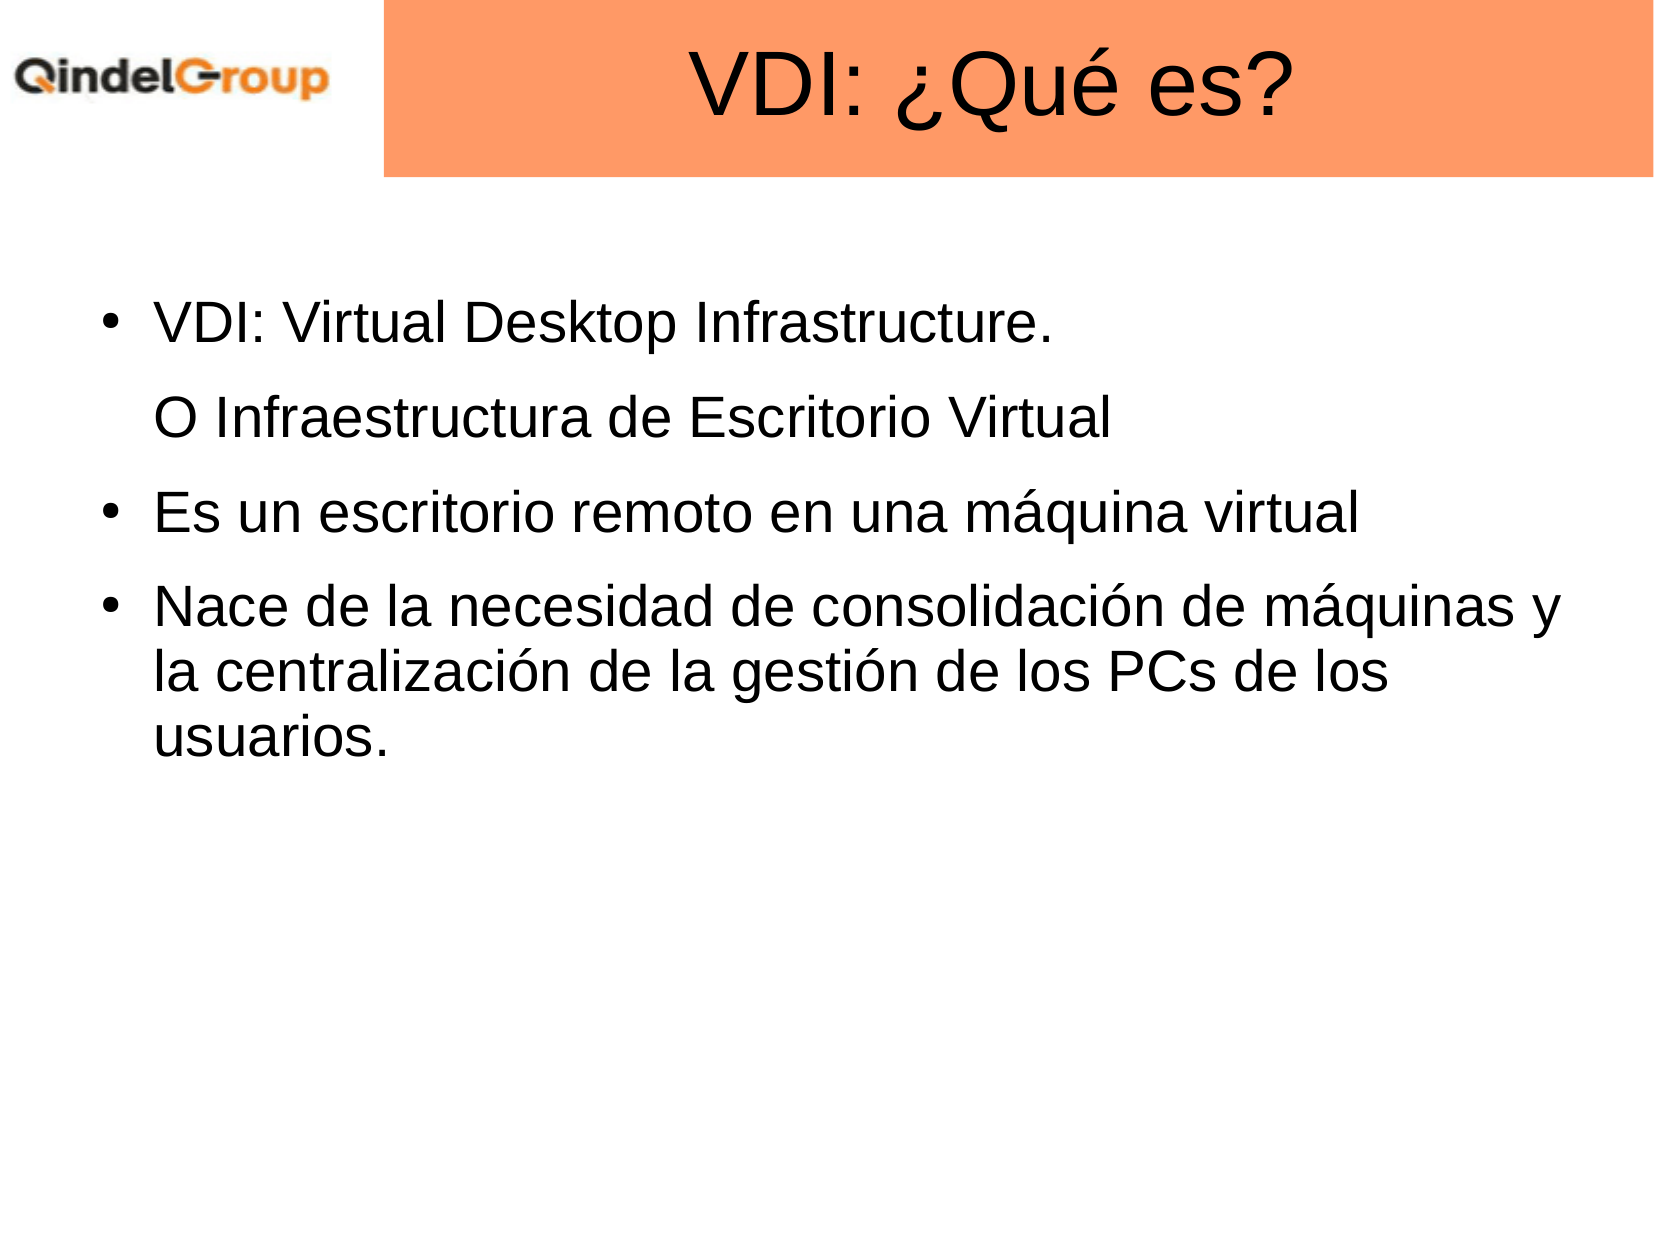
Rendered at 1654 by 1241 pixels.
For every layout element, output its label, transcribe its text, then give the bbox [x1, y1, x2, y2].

list VDI: Virtual Desktop Infrastructure. O Infraestructura de Escritorio Virtual Es un escritorio remoto en una máquina virtual Nace de la necesidad de consolidación de máquinas y la centralización de la gestión de los PCs de los usuarios. [82, 290, 1571, 1109]
picture [4, 51, 344, 107]
title VDI: ¿Qué es? [413, 27, 1571, 141]
